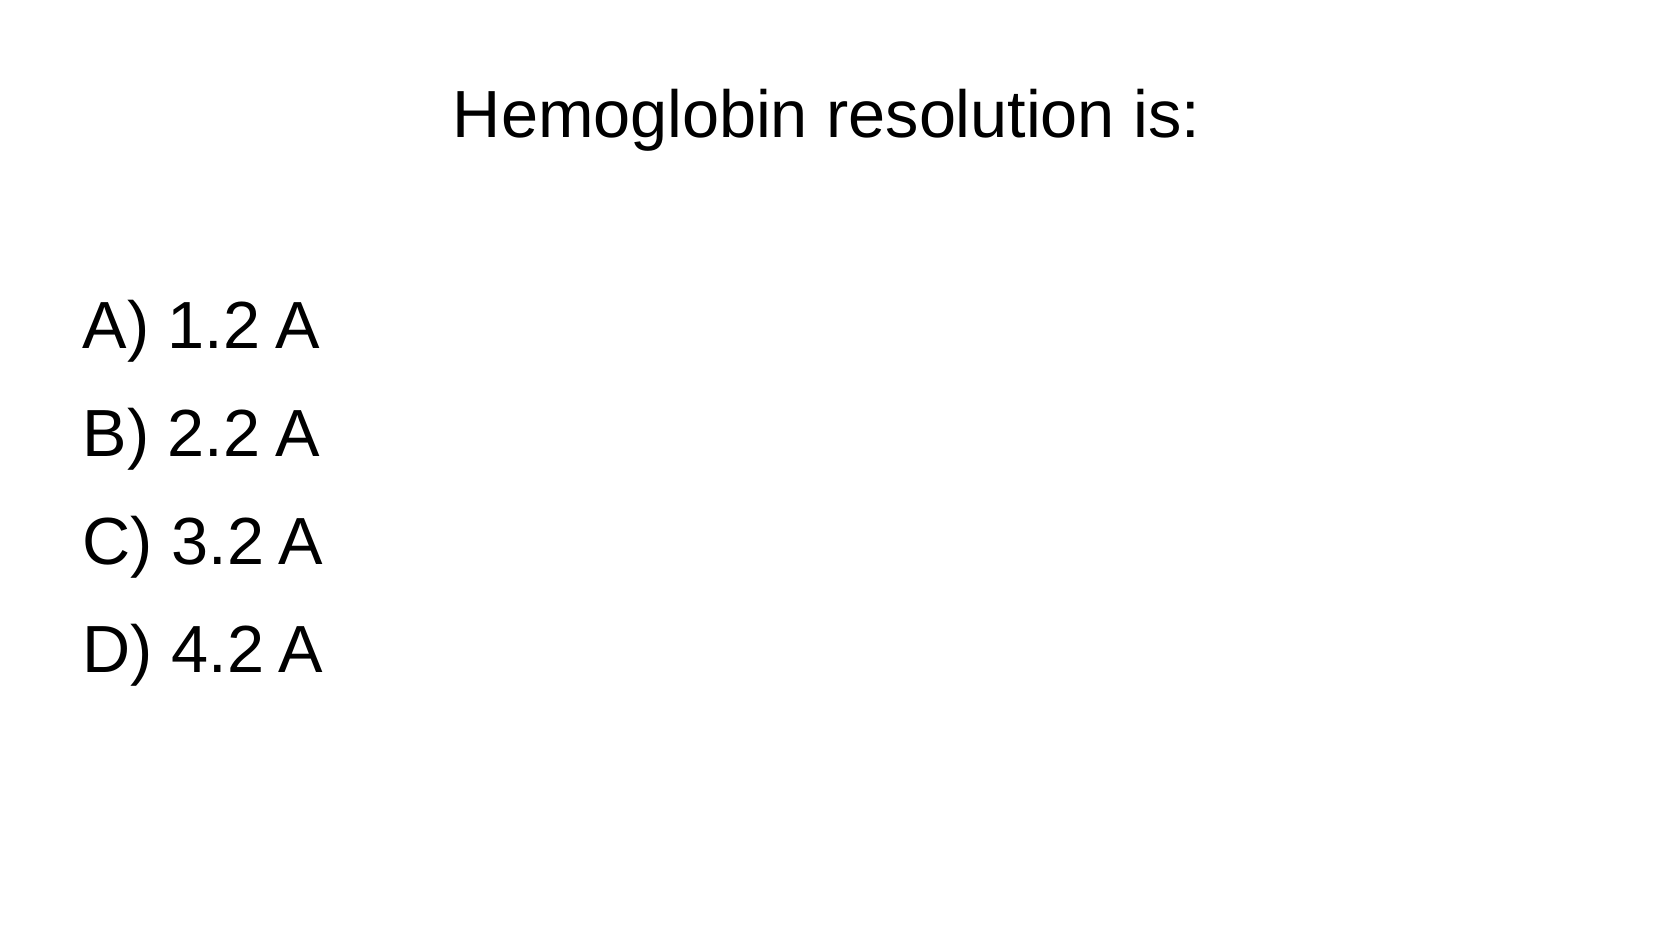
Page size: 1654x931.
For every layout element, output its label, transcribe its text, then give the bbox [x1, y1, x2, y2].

subtitle 1.2 A 2.2 A 3.2 A 4.2 A [82, 217, 1571, 757]
title Hemoglobin resolution is: [82, 37, 1571, 193]
